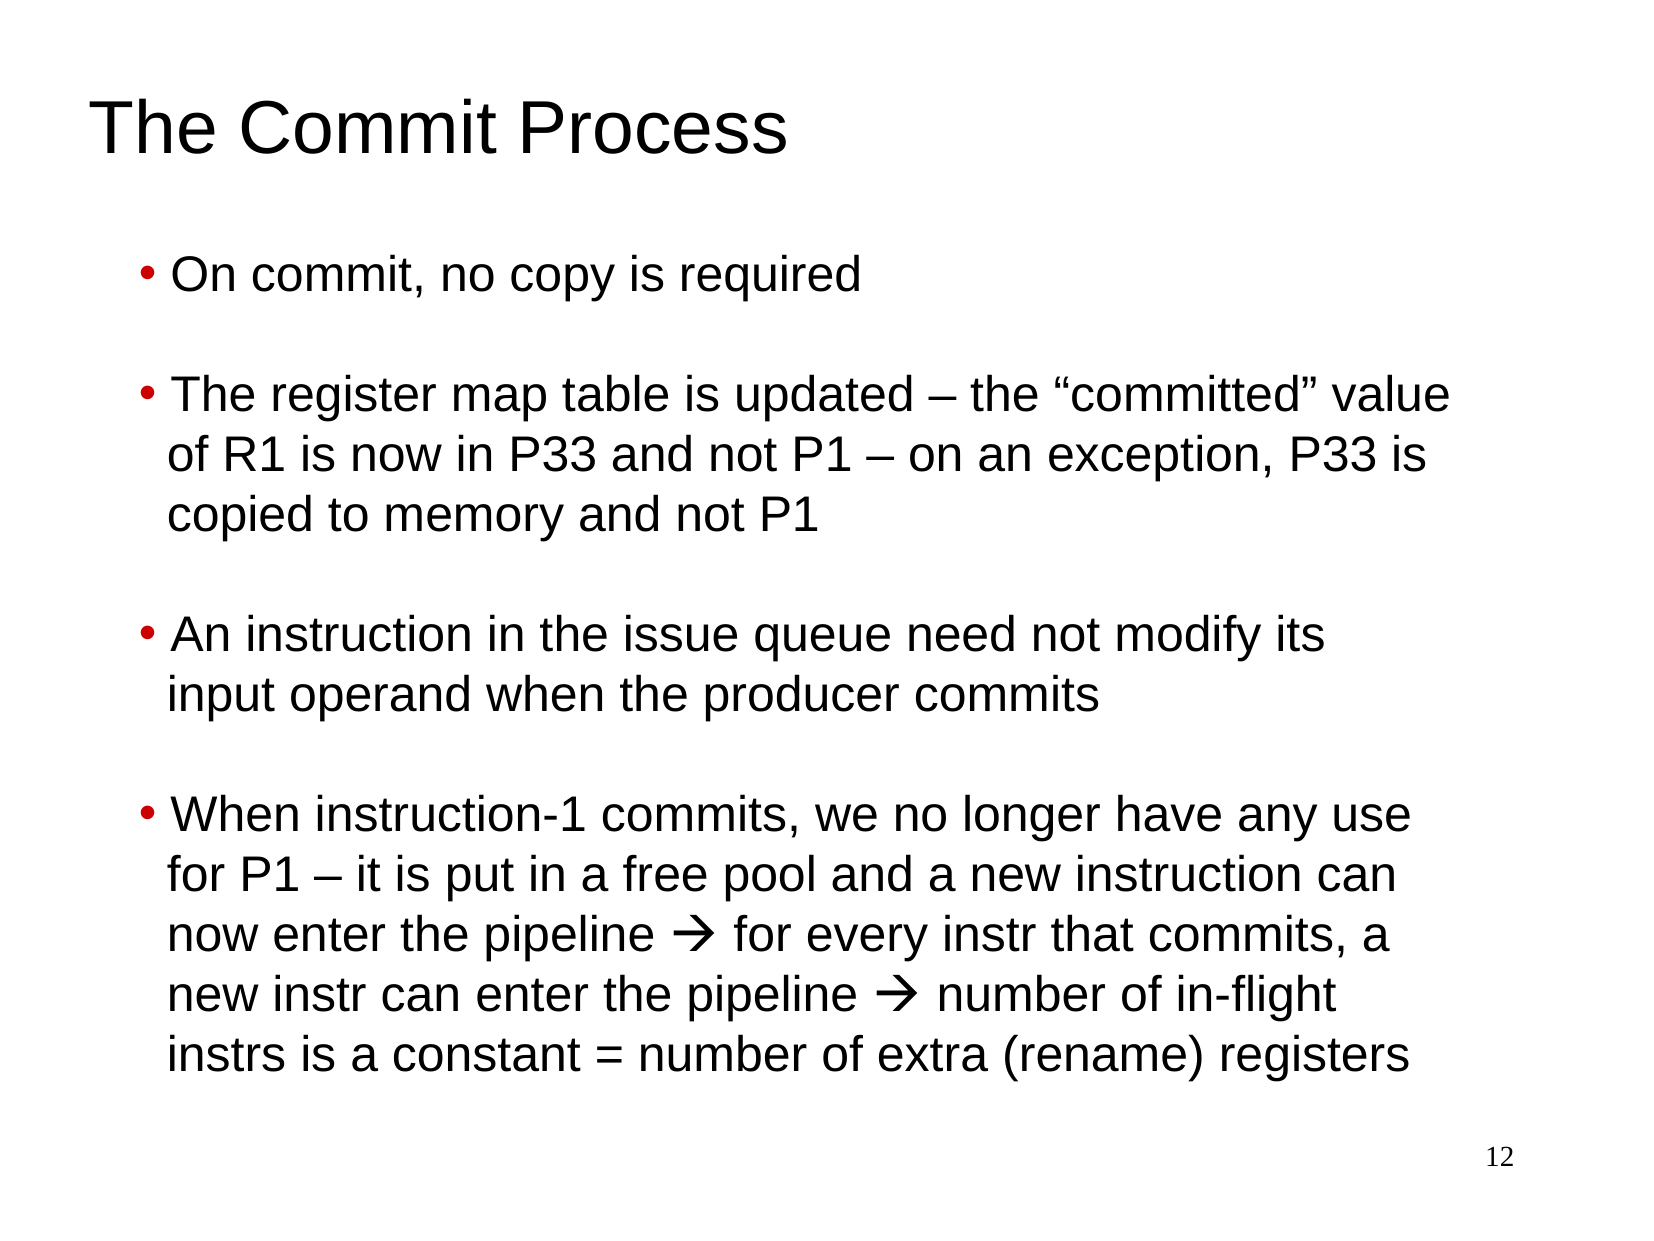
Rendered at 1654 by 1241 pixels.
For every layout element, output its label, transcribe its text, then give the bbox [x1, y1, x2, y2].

text_box <number> [1185, 1129, 1530, 1213]
text_box The Commit Process [74, 71, 805, 177]
text_box On commit, no copy is required The register map table is updated – the “committed” value of R1 is now in P33 and not P1 – on an exception, P33 is copied to memory and not P1 An instruction in the issue queue need not modify its input operand when the producer commits When instruction-1 commits, we no longer have any use for P1 – it is put in a free pool and a new instruction can now enter the pipeline  for every instr that commits, a new instr can enter the pipeline  number of in-flight instrs is a constant = number of extra (rename) registers [124, 234, 1467, 1090]
